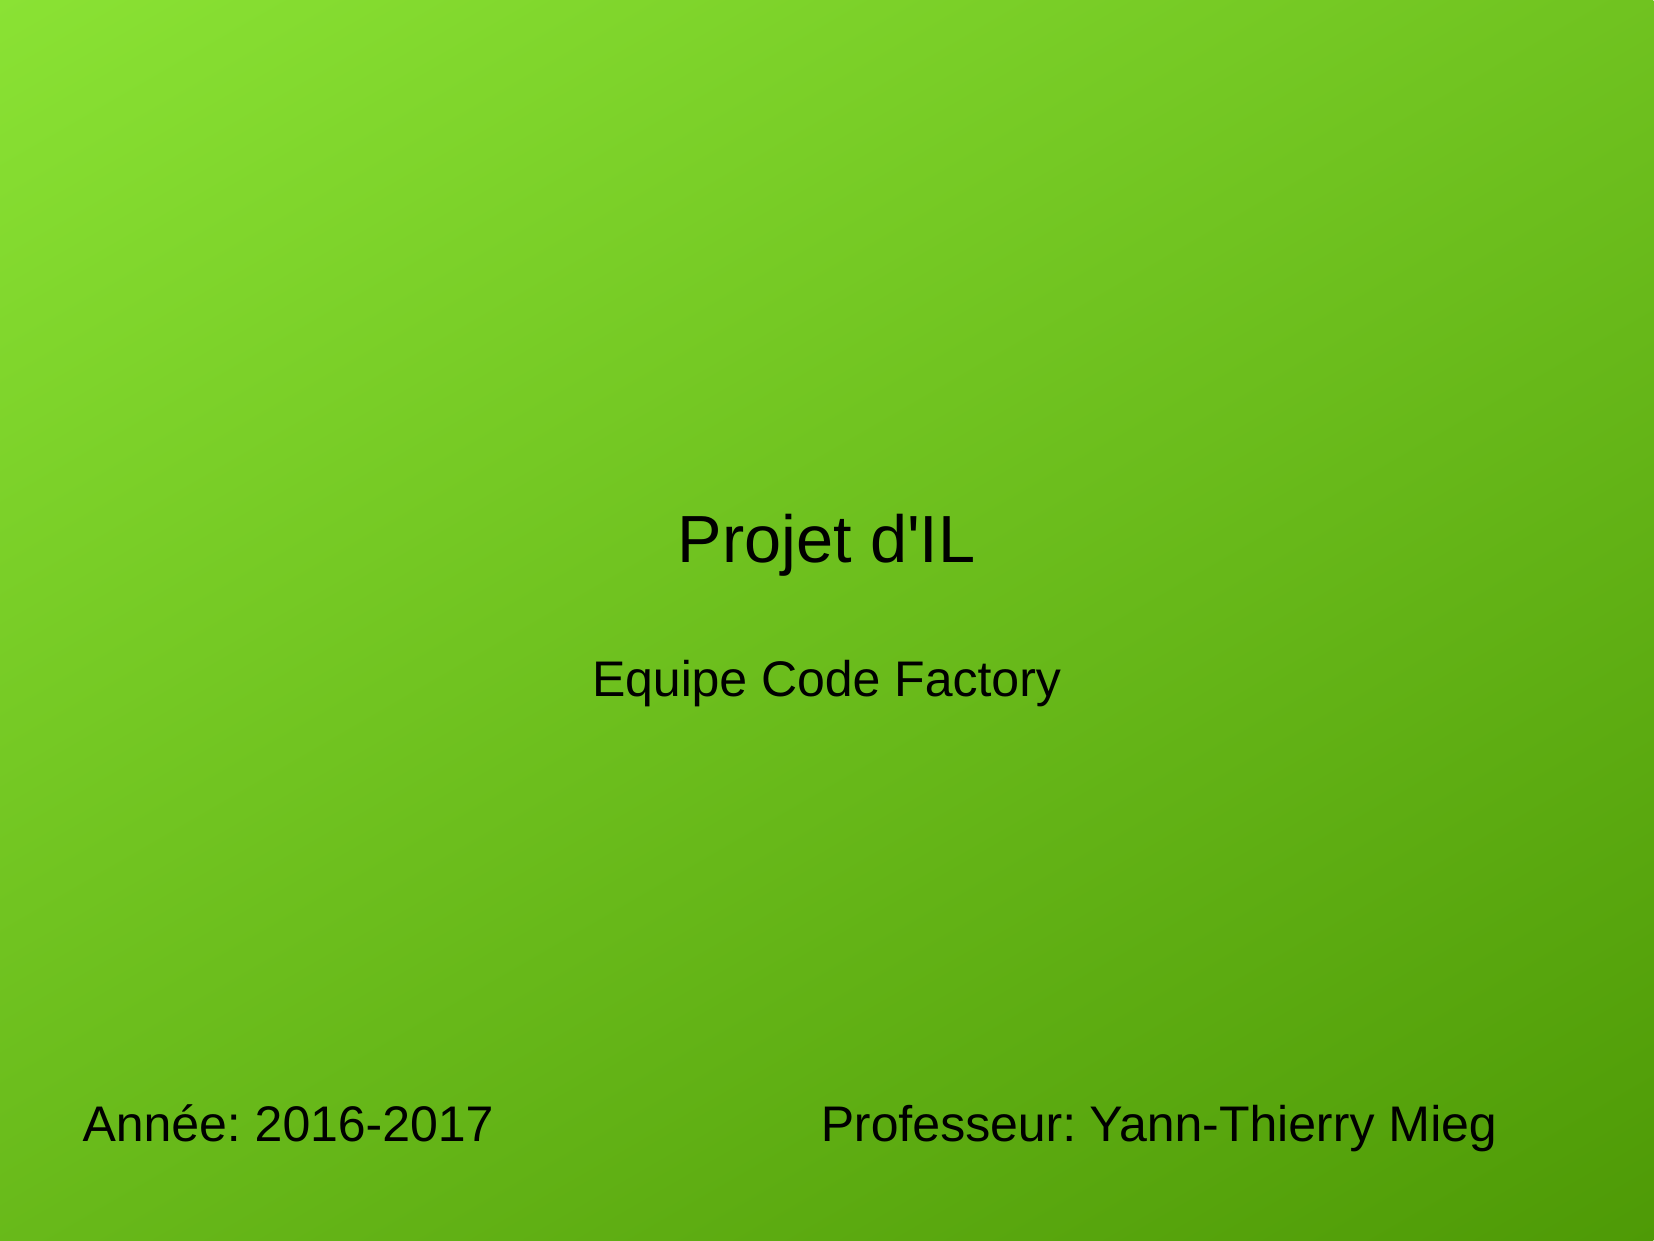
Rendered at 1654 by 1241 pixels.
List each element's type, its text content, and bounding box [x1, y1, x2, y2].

subtitle Projet d'IL Equipe Code Factory Année: 2016-2017 Professeur: Yann-Thierry Mieg [82, 128, 1571, 1156]
